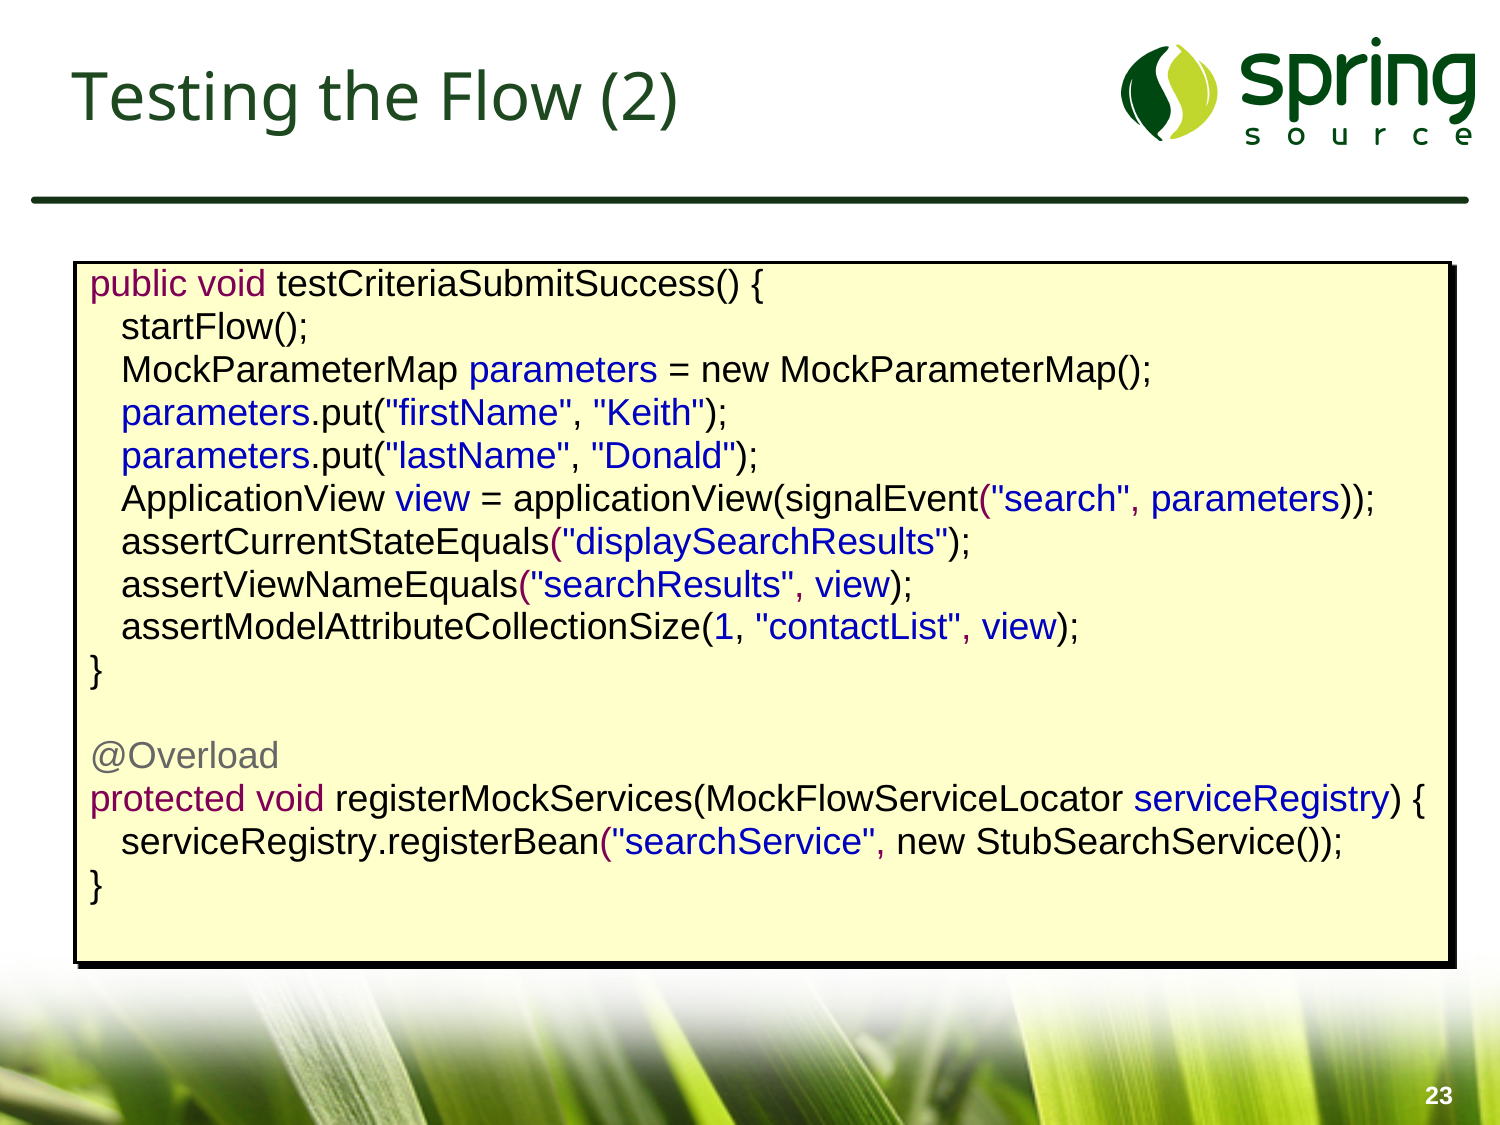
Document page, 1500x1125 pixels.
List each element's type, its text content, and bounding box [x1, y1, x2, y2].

list public void testCriteriaSubmitSuccess() { startFlow(); MockParameterMap parameters = new MockParameterMap(); parameters.put("firstName", "Keith"); parameters.put("lastName", "Donald"); ApplicationView view = applicationView(signalEvent("search", parameters)); assertCurrentStateEquals("displaySearchResults"); assertViewNameEquals("searchResults", view); assertModelAttributeCollectionSize(1, "contactList", view); } @Overload protected void registerMockServices(MockFlowServiceLocator serviceRegistry) { serviceRegistry.registerBean("searchService", new StubSearchService()); } [74, 262, 1450, 963]
picture [1121, 37, 1475, 145]
picture [0, 944, 1500, 1125]
title Testing the Flow (2) [56, 13, 1089, 176]
